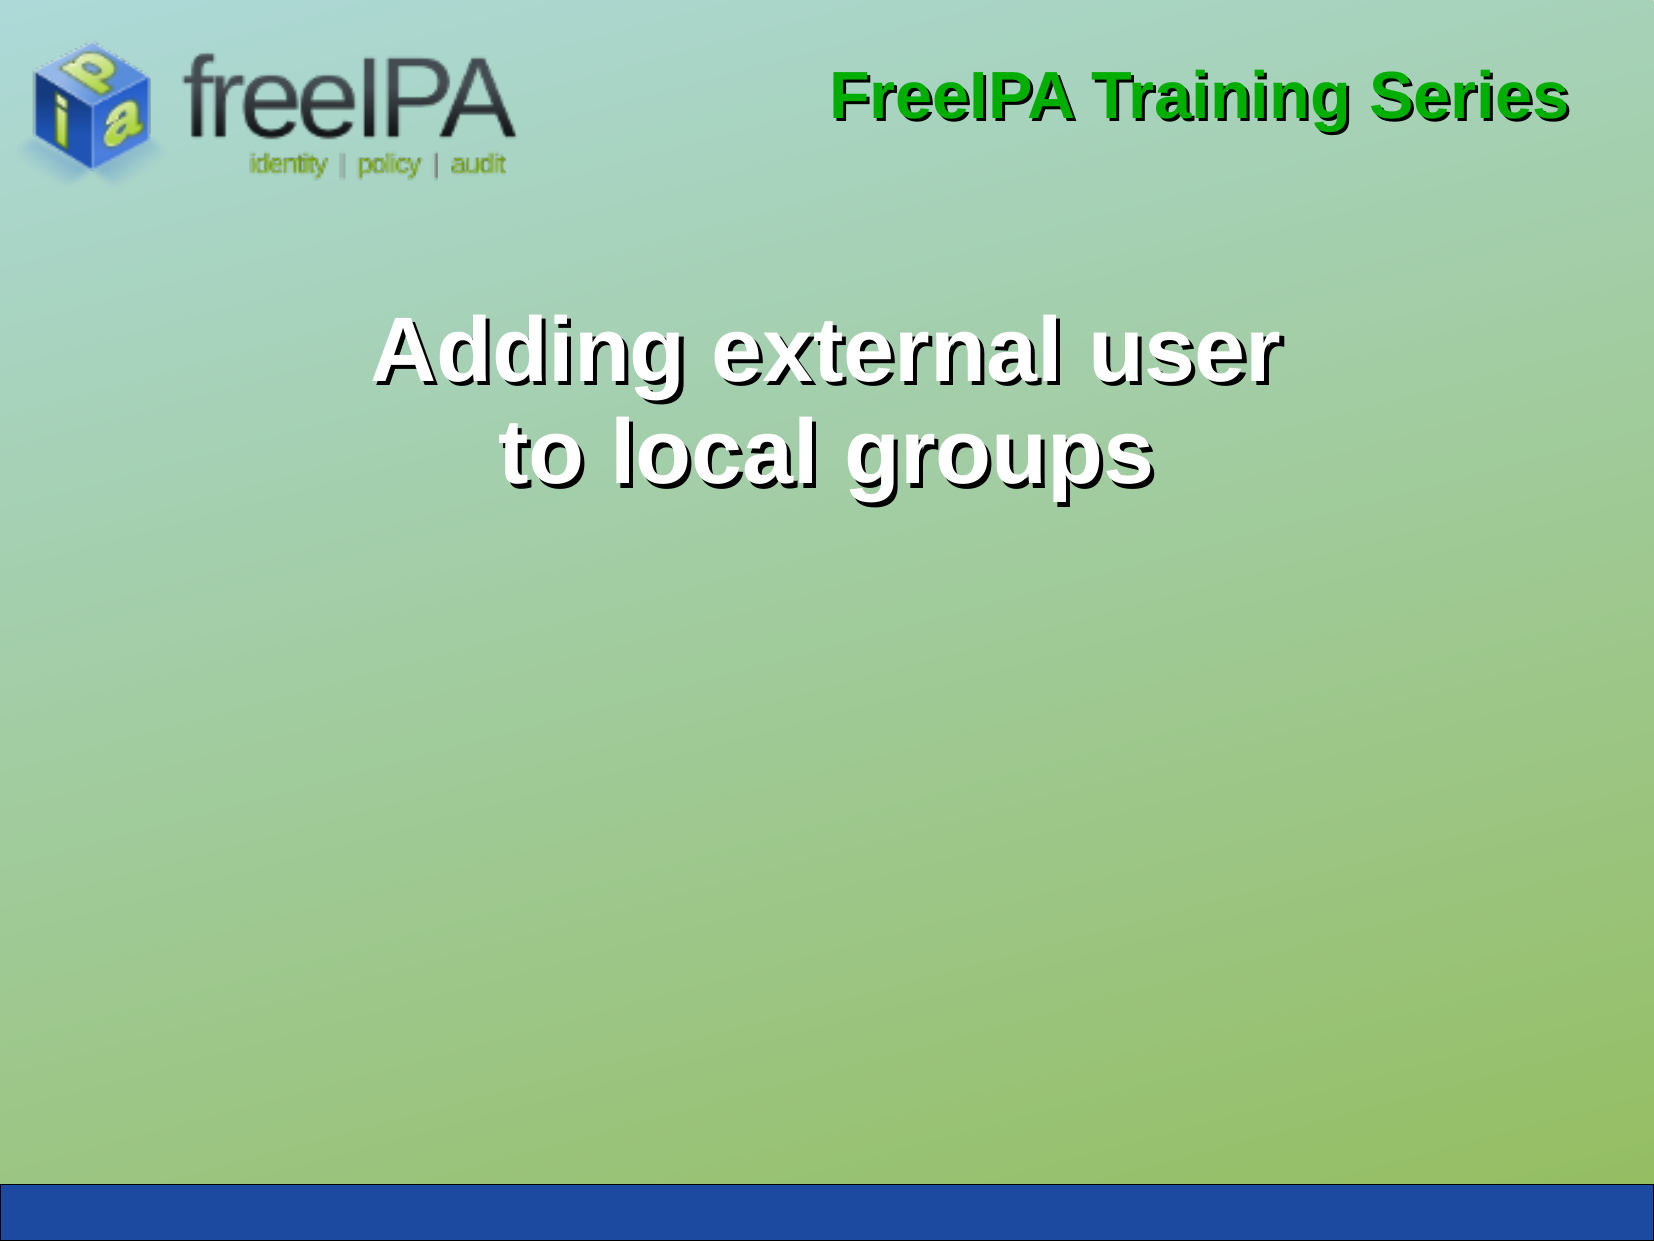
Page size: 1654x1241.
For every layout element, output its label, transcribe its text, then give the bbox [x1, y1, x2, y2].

title Adding external user to local groups [82, 297, 1571, 505]
picture [17, 35, 528, 193]
